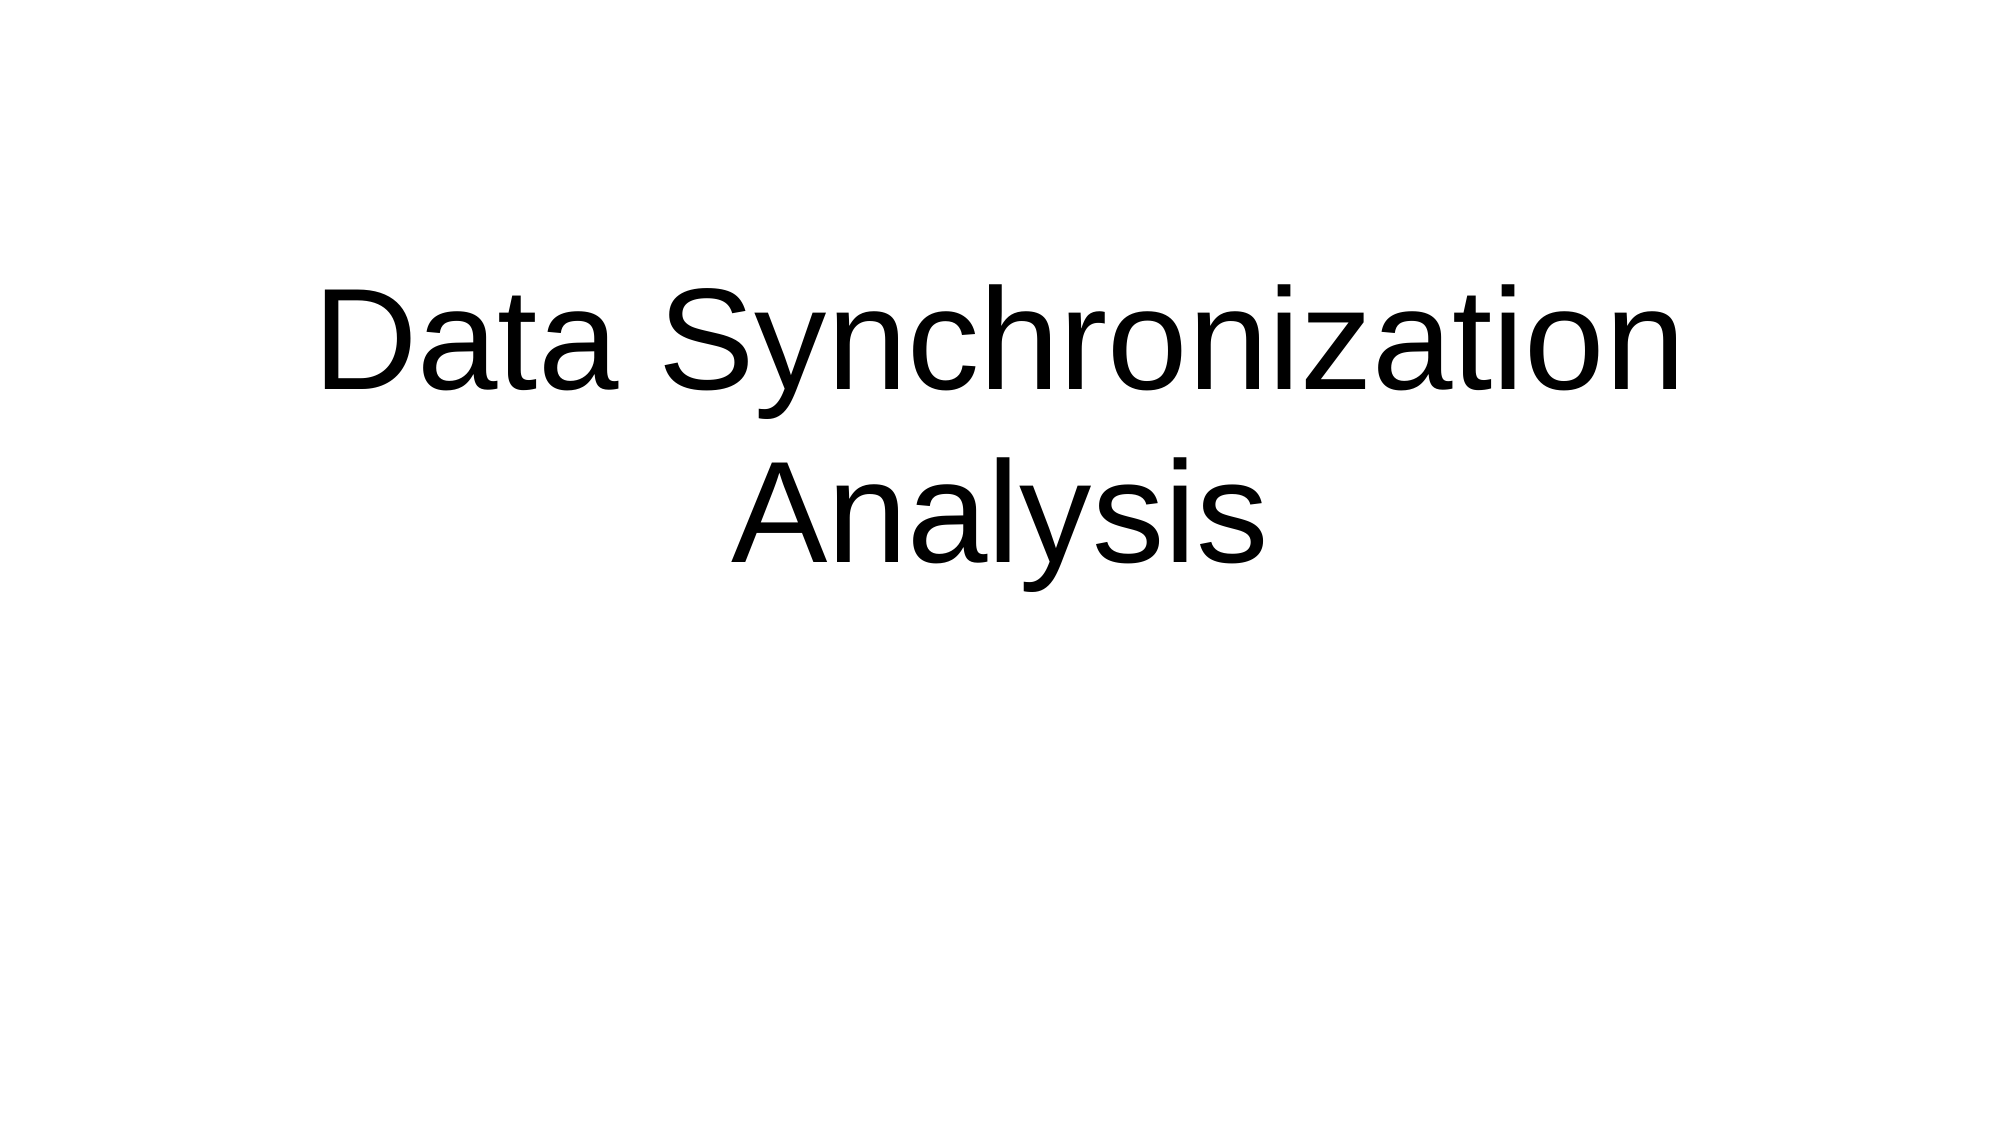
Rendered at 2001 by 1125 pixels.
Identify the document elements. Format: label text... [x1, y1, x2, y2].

text_box Data Synchronization Analysis [68, 162, 1932, 612]
